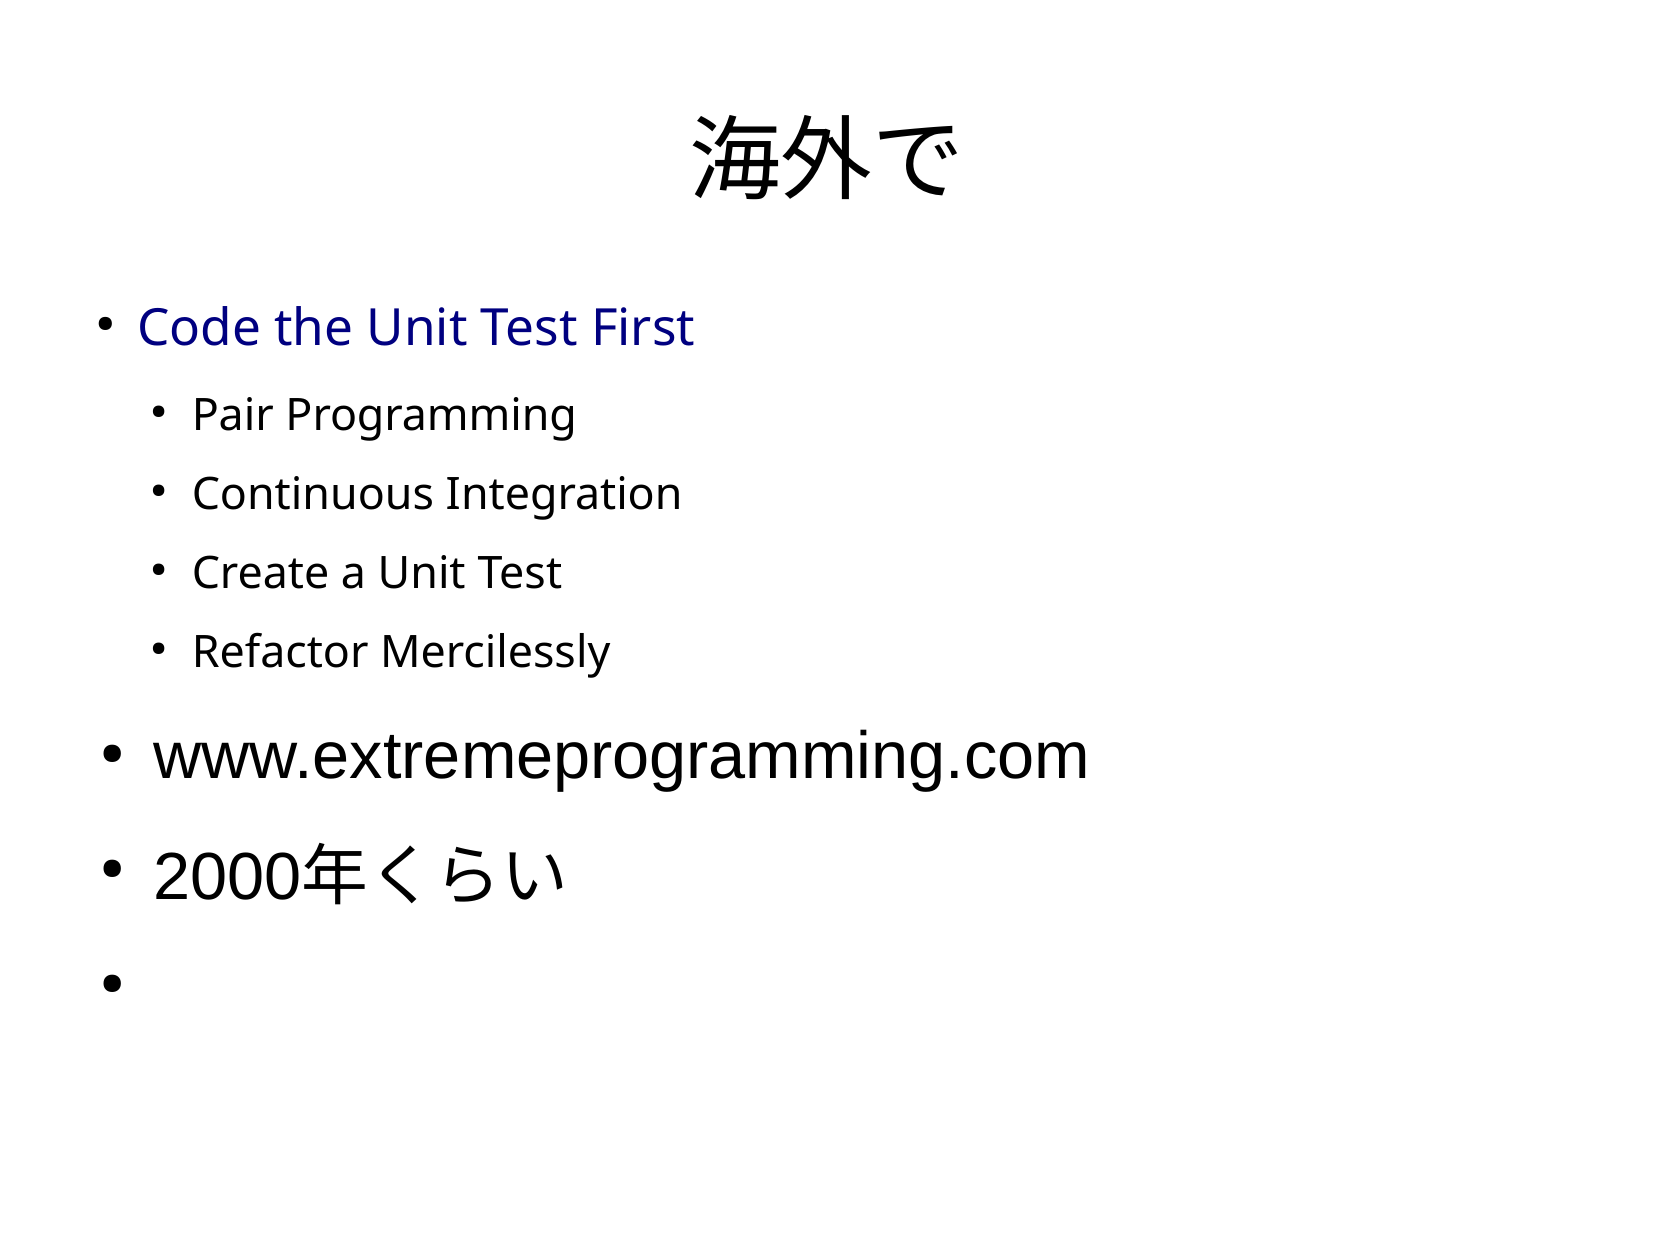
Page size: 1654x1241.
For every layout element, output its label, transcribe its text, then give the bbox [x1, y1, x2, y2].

list www.extremeprogramming.com 2000年くらい [82, 717, 1571, 1109]
list Code the Unit Test First Pair Programming Continuous Integration Create a Unit Test Refactor Mercilessly [82, 290, 1571, 681]
title 海外で [82, 49, 1571, 257]
